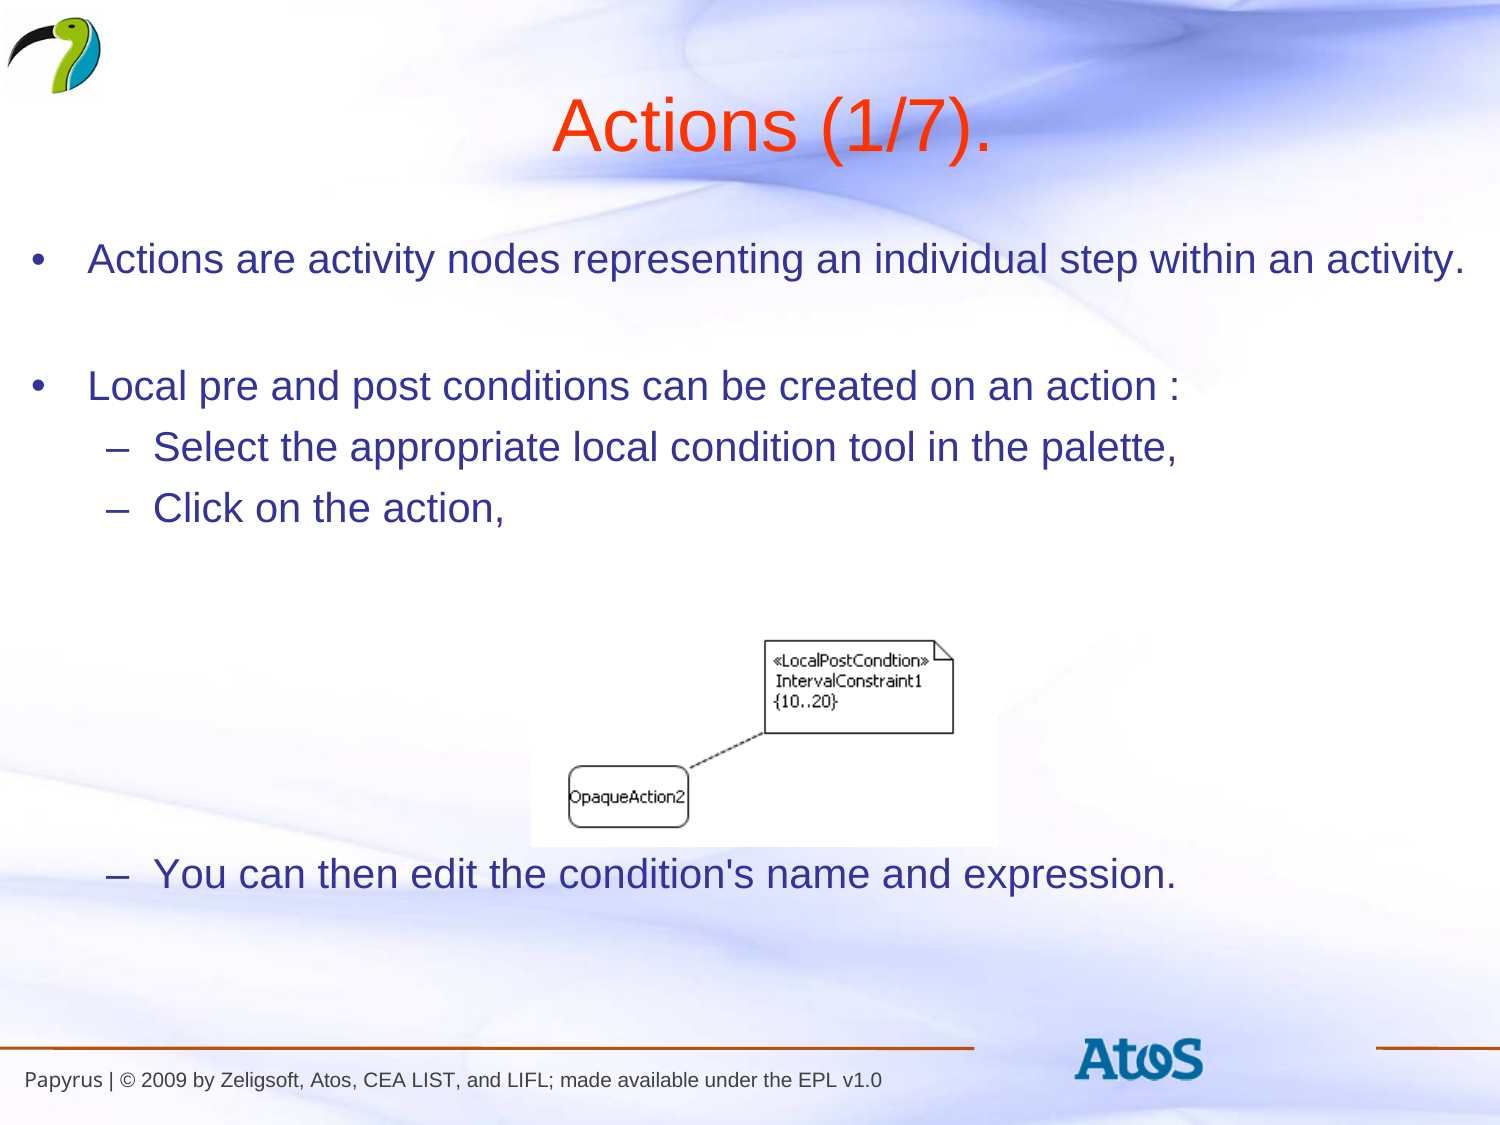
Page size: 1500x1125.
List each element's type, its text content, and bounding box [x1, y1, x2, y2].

title Actions (1/7). [283, 72, 1264, 178]
picture [0, 0, 1500, 1125]
list Actions are activity nodes representing an individual step within an activity. Local pre and post conditions can be created on an action : Select the appropriate local condition tool in the palette, Click on the action, You can then edit the condition's name and expression. [31, 236, 1469, 960]
